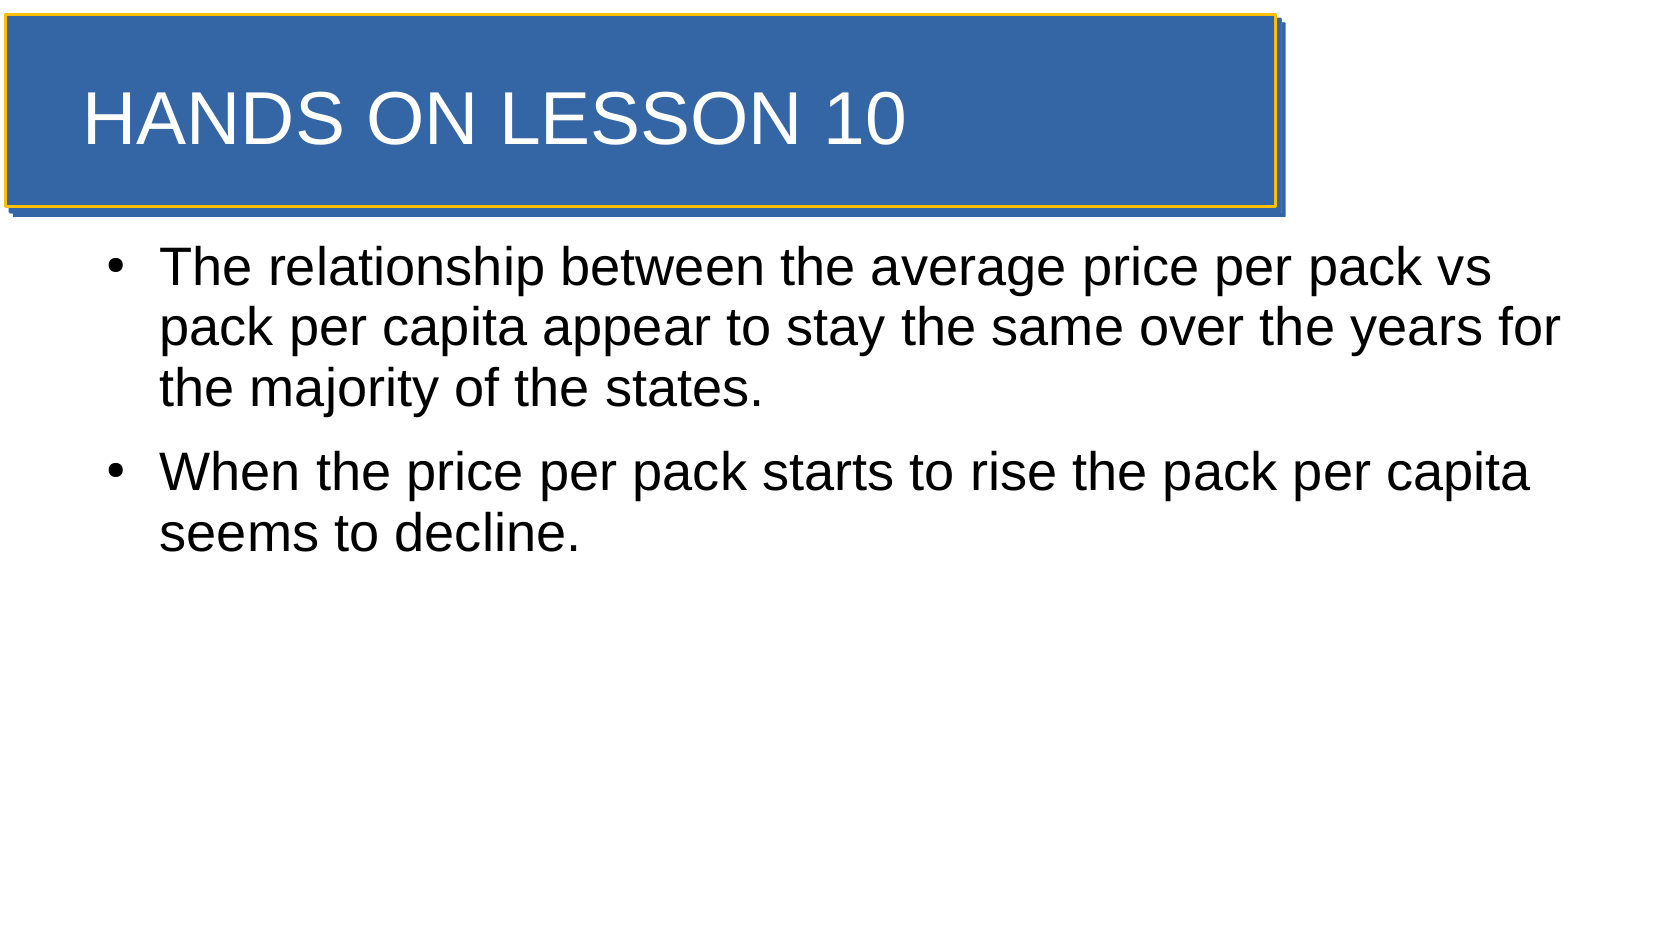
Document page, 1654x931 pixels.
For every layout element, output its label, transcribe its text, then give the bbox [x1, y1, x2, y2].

list The relationship between the average price per pack vs pack per capita appear to stay the same over the years for the majority of the states. When the price per pack starts to rise the pack per capita seems to decline. [88, 236, 1565, 798]
title HANDS ON LESSON 10 [82, 44, 1235, 192]
